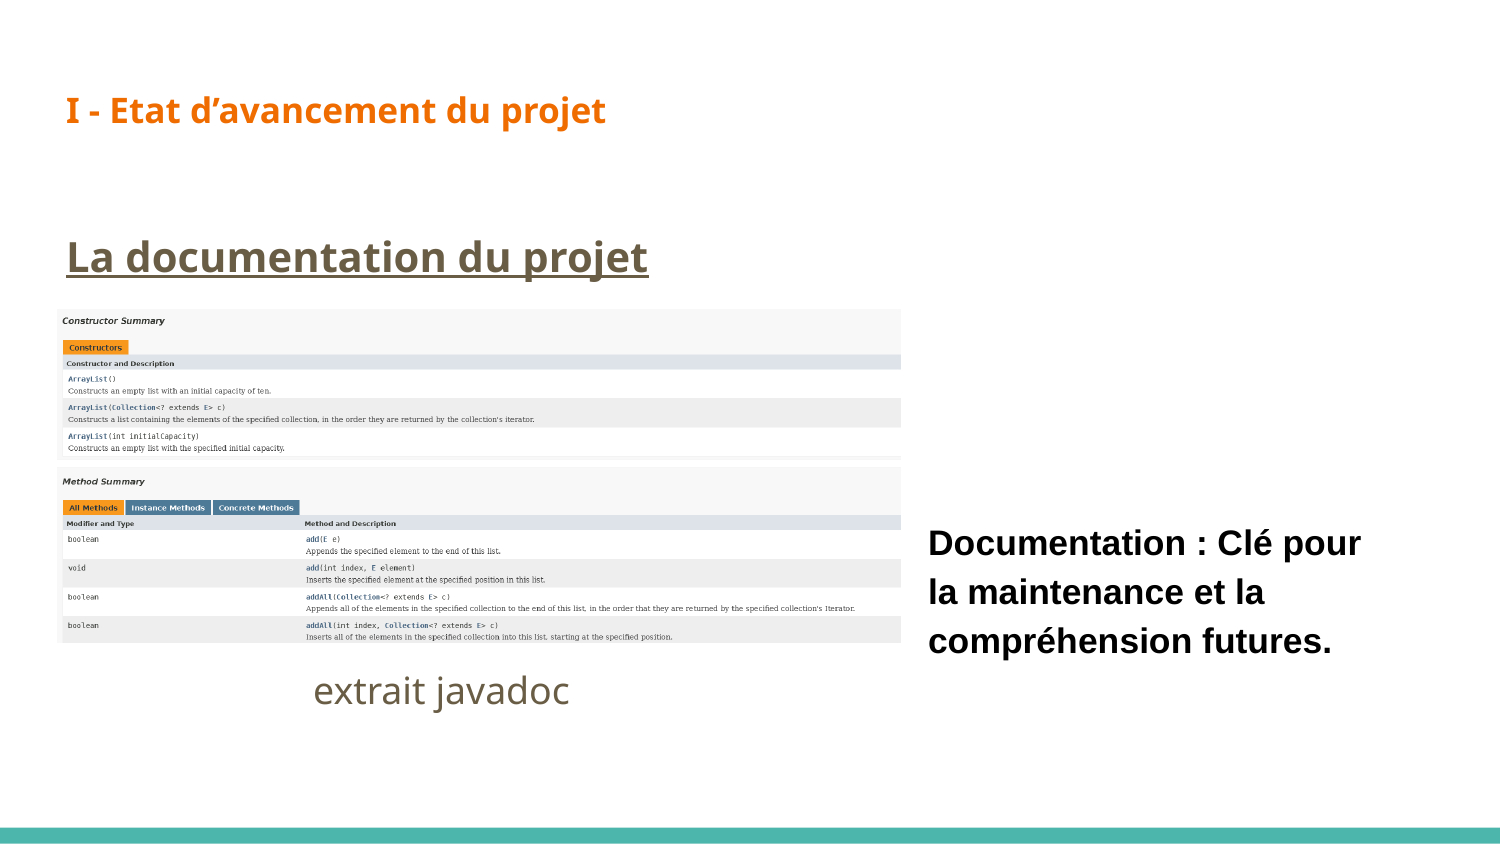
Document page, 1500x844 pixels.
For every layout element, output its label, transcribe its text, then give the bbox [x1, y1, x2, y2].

title I - Etat d’avancement du projet [51, 72, 1449, 189]
list La documentation du projet [51, 207, 1449, 750]
text_box extrait javadoc [298, 651, 725, 699]
text_box Documentation : Clé pour la maintenance et la compréhension futures. [913, 498, 1406, 744]
picture [57, 309, 901, 643]
